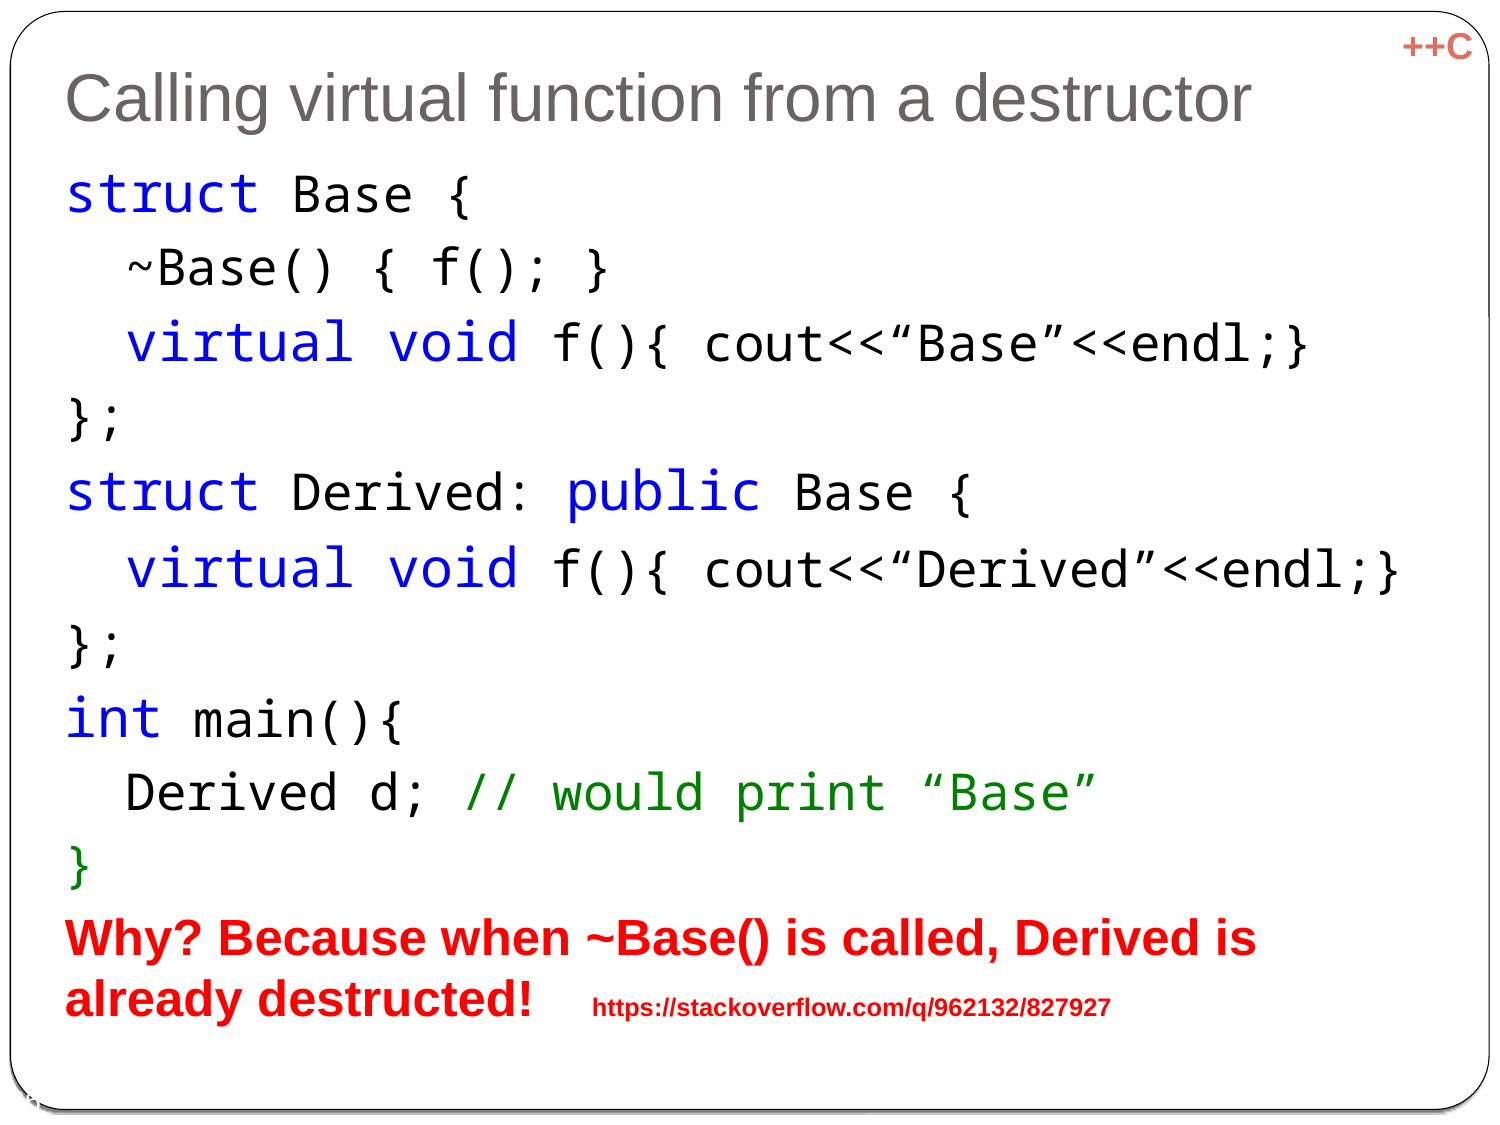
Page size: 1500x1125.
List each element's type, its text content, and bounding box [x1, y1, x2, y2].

slide_number <number> [0, 1074, 50, 1125]
list struct Base { ~Base() { f(); } virtual void f(){ cout<<“Base”<<endl;} }; struct Derived: public Base { virtual void f(){ cout<<“Derived”<<endl;} }; int main(){ Derived d; // would print “Base” } Why? Because when ~Base() is called, Derived is already destructed! https://stackoverflow.com/q/962132/827927 [50, 149, 1450, 1088]
title Calling virtual function from a destructor [50, 45, 1450, 149]
